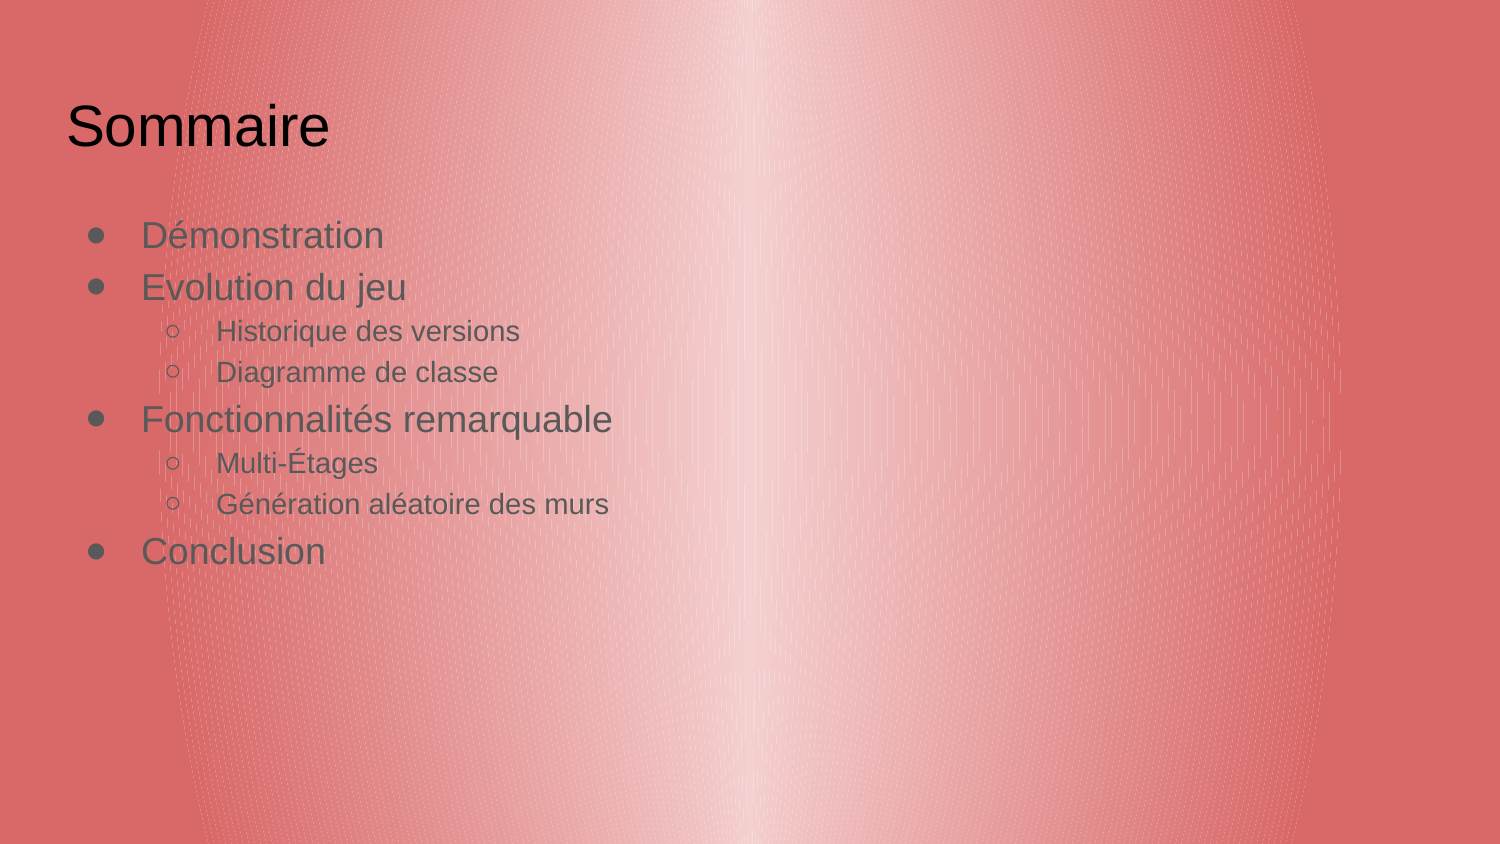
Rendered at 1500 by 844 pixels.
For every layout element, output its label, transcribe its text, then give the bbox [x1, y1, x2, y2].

list Démonstration Evolution du jeu Historique des versions Diagramme de classe Fonctionnalités remarquable Multi-Étages Génération aléatoire des murs Conclusion [51, 189, 1449, 750]
title Sommaire [51, 72, 1449, 167]
